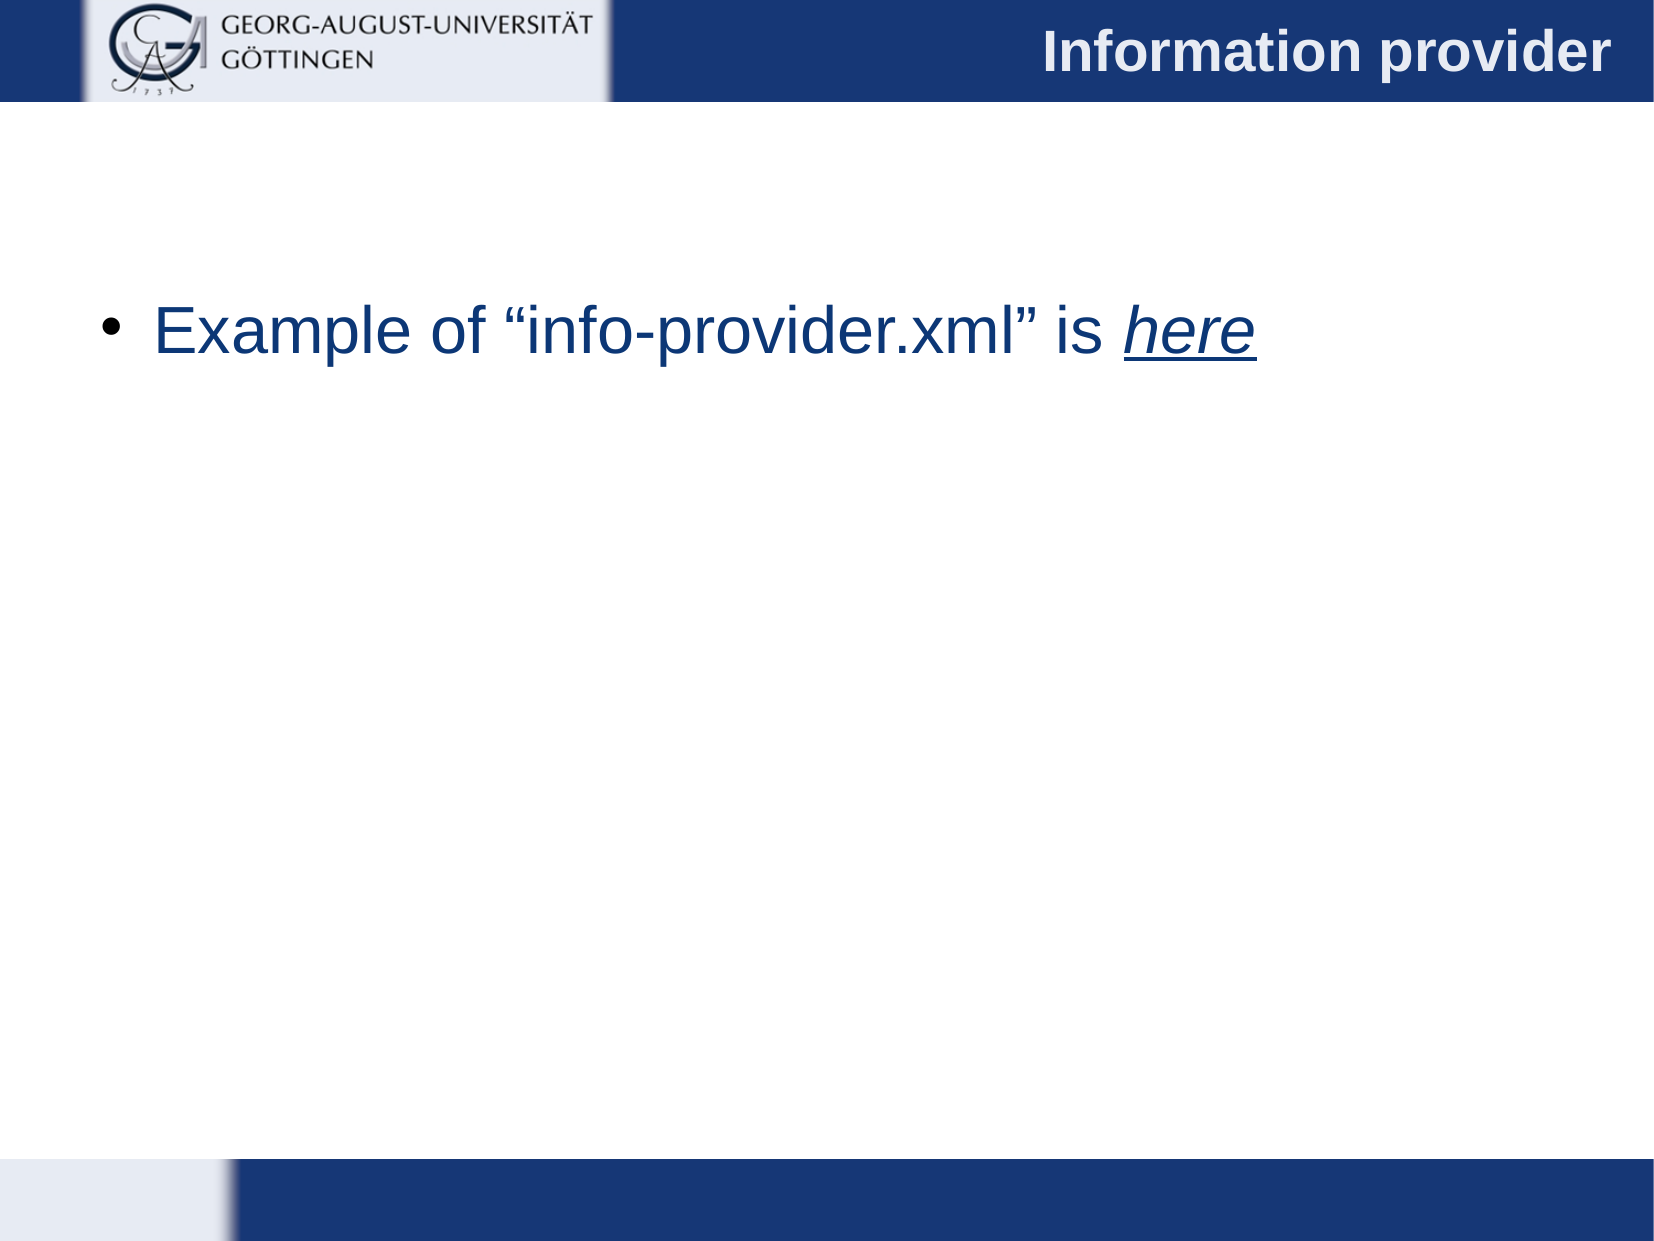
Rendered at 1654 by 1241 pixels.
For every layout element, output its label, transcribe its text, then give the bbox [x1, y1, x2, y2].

picture [0, 1159, 1654, 1241]
title Information provider [637, 0, 1613, 100]
list Example of “info-provider.xml” is here [82, 290, 1571, 1109]
picture [0, 0, 1654, 102]
